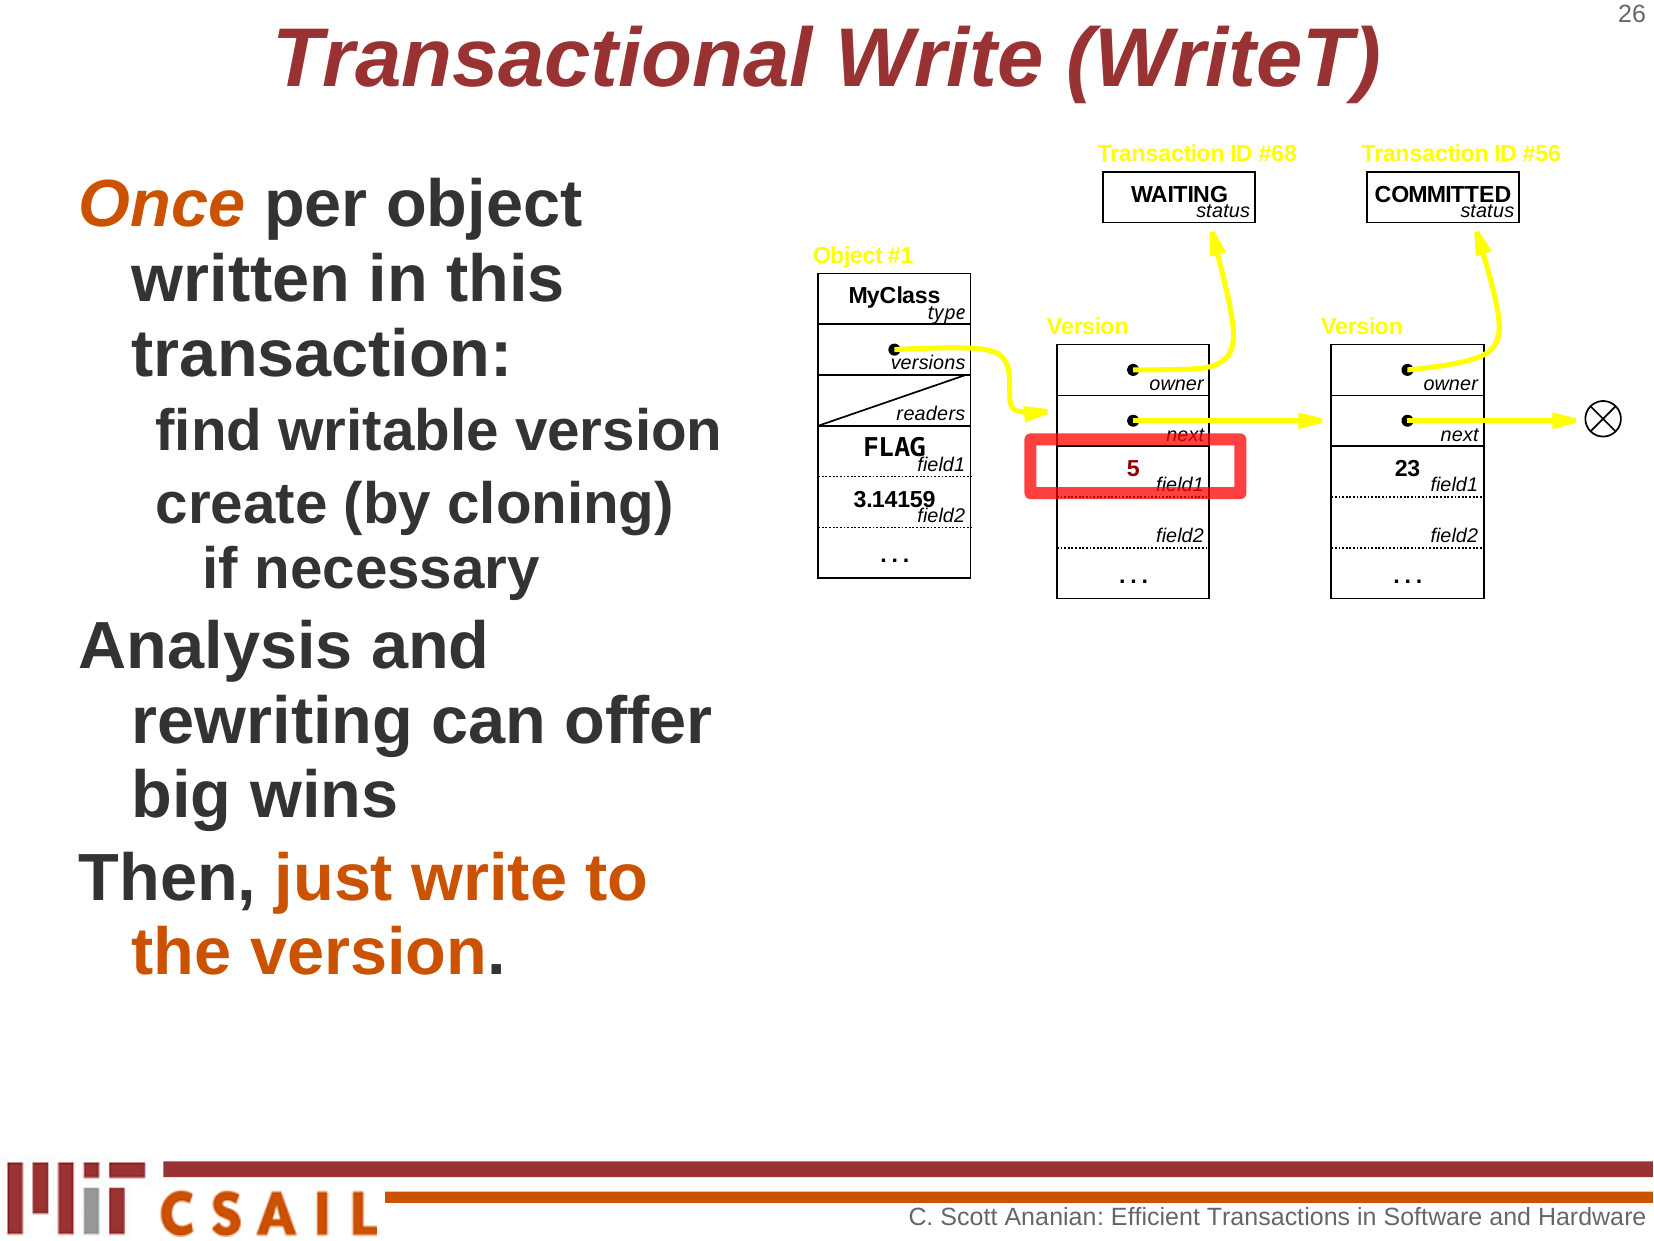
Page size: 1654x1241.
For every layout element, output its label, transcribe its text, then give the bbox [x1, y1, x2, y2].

title Transactional Write (WriteT) [121, 0, 1534, 115]
picture [756, 79, 1653, 650]
picture [0, 1155, 377, 1237]
list Once per object written in this transaction: find writable version create (by cloning) if necessary Analysis and rewriting can offer big wins Then, just write to the version. [61, 166, 726, 1147]
